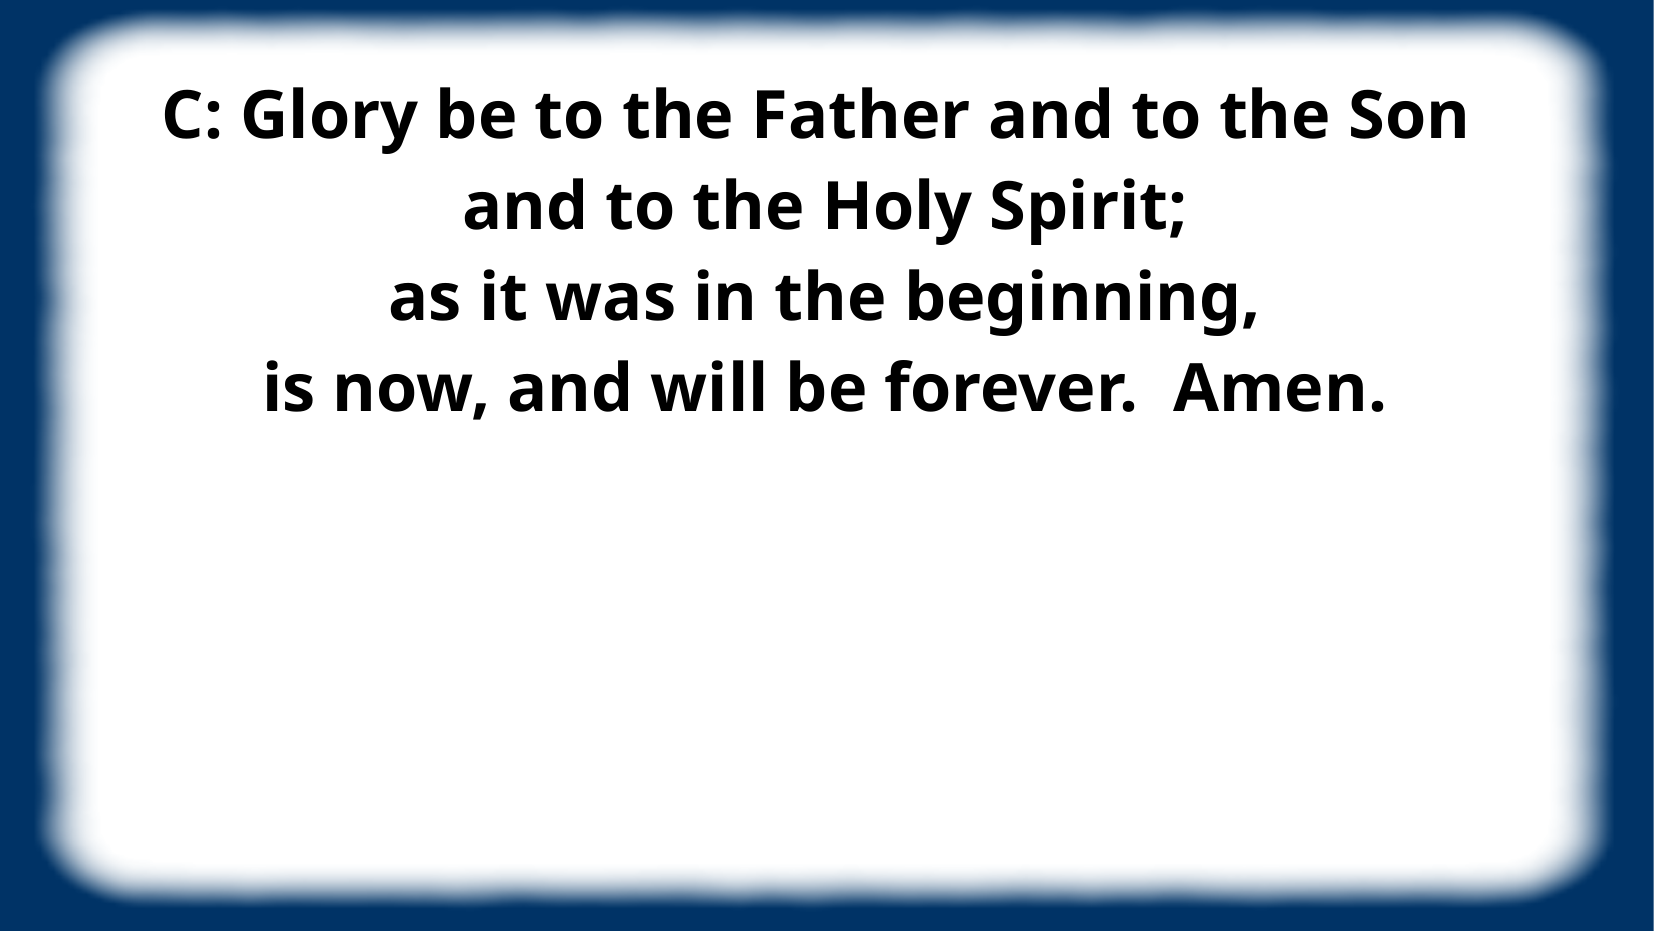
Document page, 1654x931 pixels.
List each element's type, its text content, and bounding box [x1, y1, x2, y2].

picture [0, 0, 1654, 931]
text_box C: Glory be to the Father and to the Son and to the Holy Spirit; as it was in the beginning, is now, and will be forever. Amen. [75, 60, 1576, 430]
